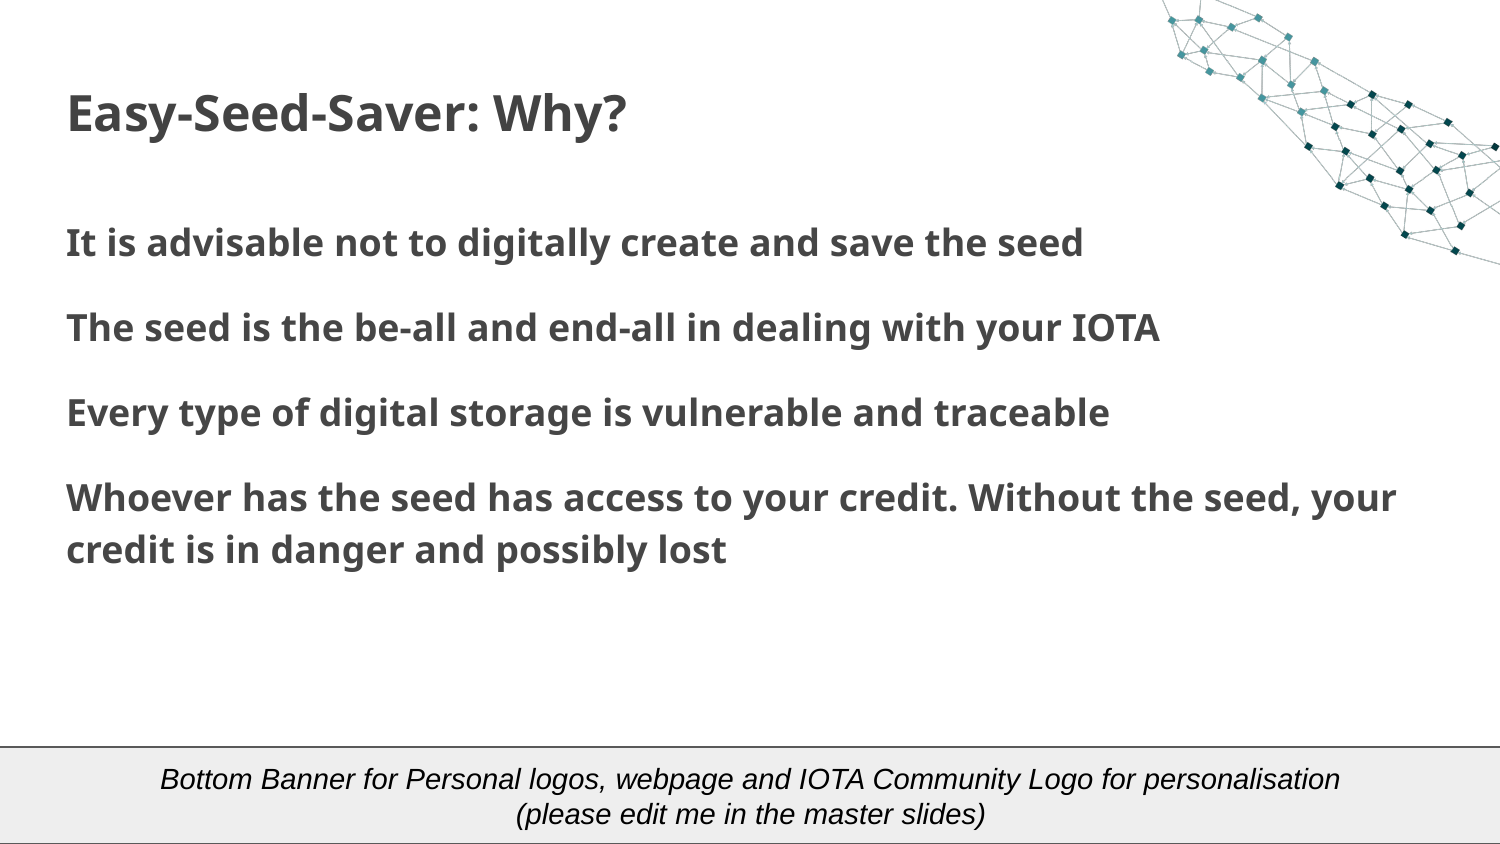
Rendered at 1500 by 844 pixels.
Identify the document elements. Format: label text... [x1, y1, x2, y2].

title Easy-Seed-Saver: Why? [51, 72, 1449, 167]
list It is advisable not to digitally create and save the seed The seed is the be-all and end-all in dealing with your IOTA Every type of digital storage is vulnerable and traceable Whoever has the seed has access to your credit. Without the seed, your credit is in danger and possibly lost [51, 118, 1440, 725]
picture [1118, 0, 1382, 72]
picture [1440, 115, 1500, 294]
